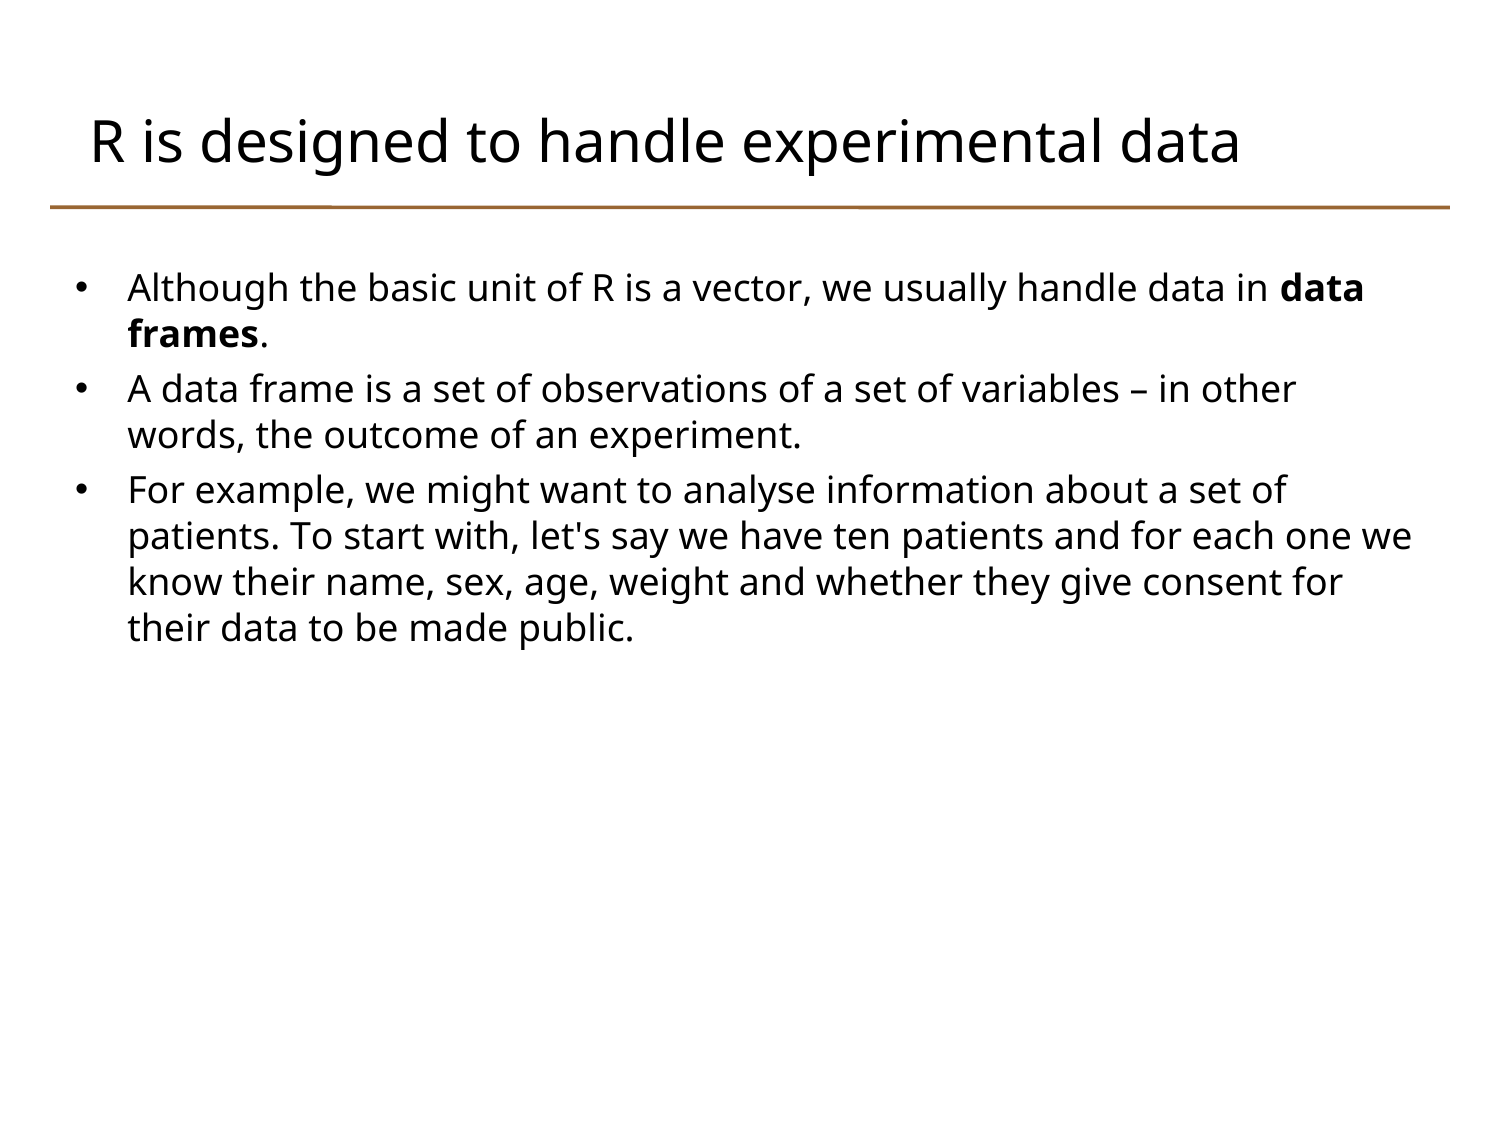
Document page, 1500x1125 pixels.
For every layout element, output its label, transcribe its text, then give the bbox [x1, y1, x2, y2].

text_box Although the basic unit of R is a vector, we usually handle data in data frames. A data frame is a set of observations of a set of variables – in other words, the outcome of an experiment. For example, we might want to analyse information about a set of patients. To start with, let's say we have ten patients and for each one we know their name, sex, age, weight and whether they give consent for their data to be made public. [75, 263, 1425, 1006]
text_box R is designed to handle experimental data [75, 44, 1425, 233]
